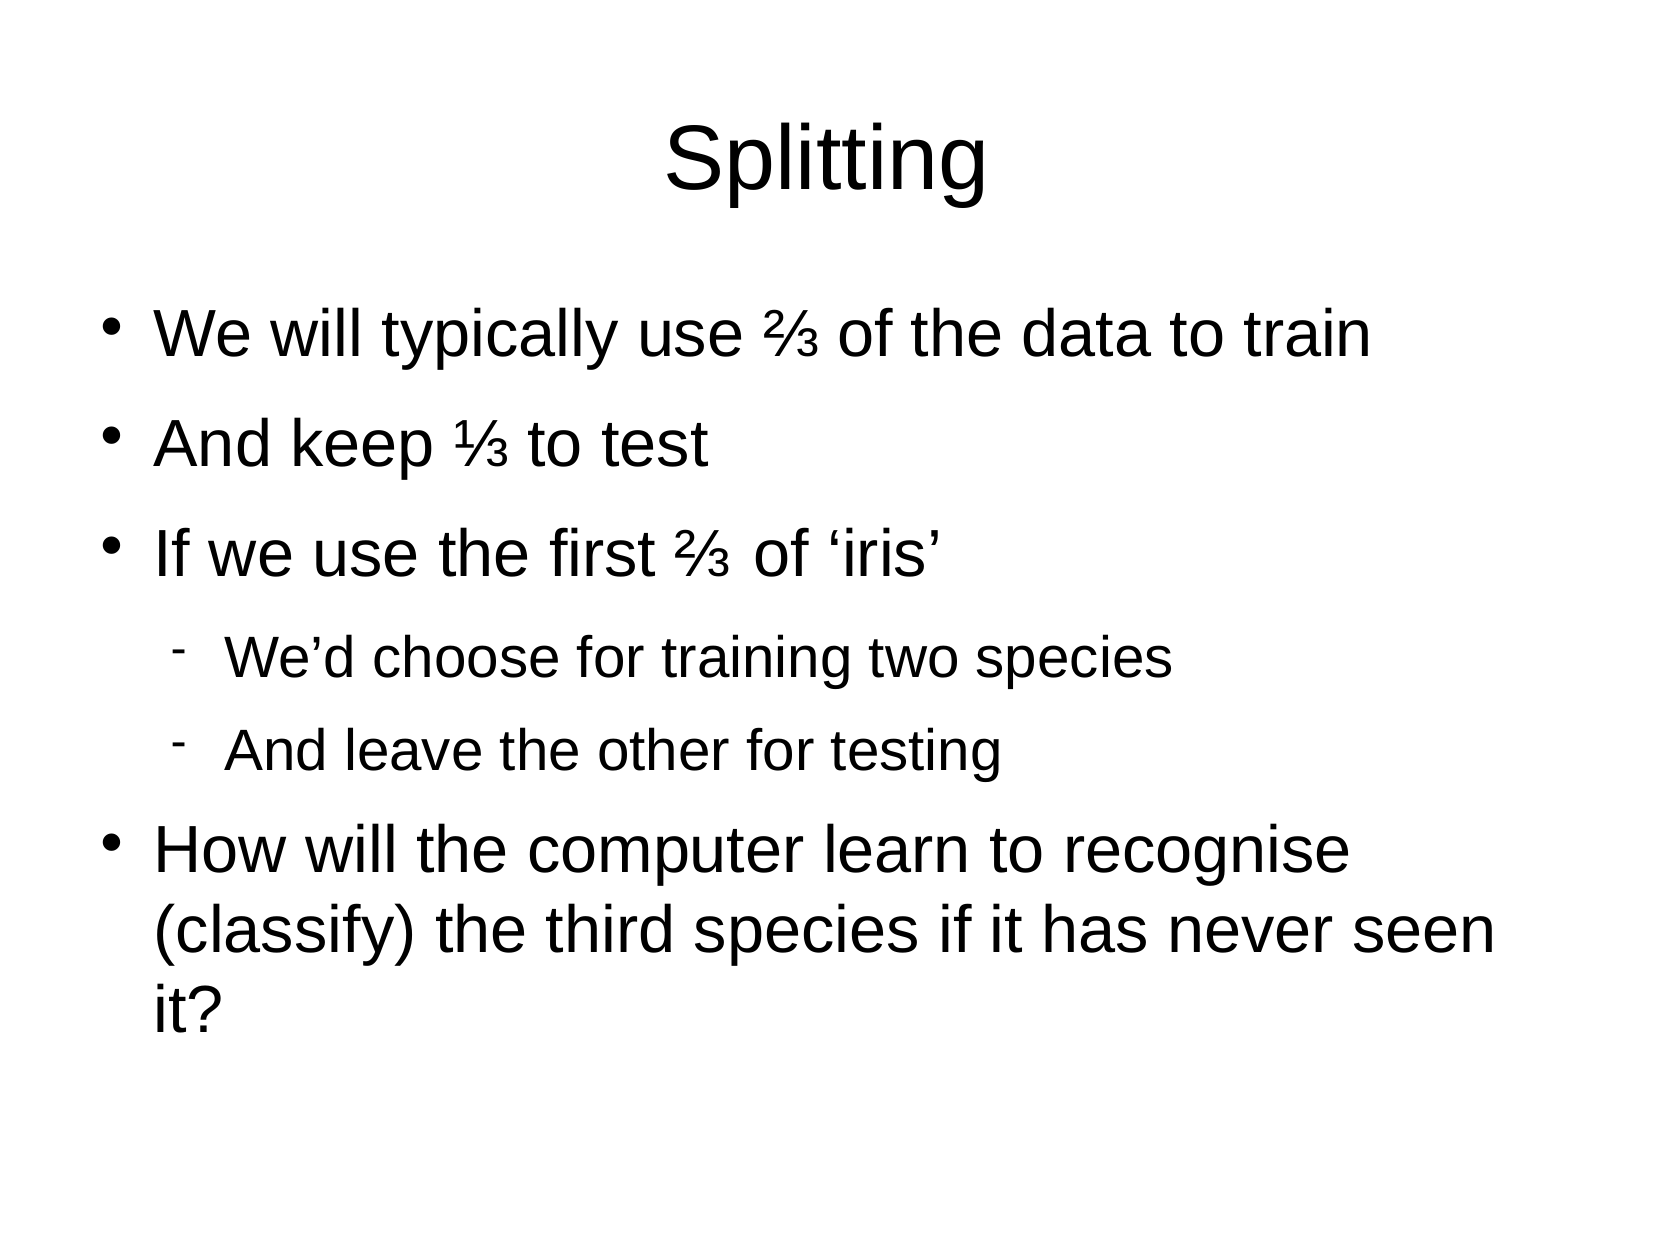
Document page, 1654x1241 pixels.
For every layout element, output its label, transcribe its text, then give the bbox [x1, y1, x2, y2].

text_box We will typically use ⅔ of the data to train And keep ⅓ to test If we use the first ⅔ of ‘iris’ We’d choose for training two species And leave the other for testing How will the computer learn to recognise (classify) the third species if it has never seen it? [82, 290, 1571, 1087]
text_box Splitting [82, 49, 1571, 257]
